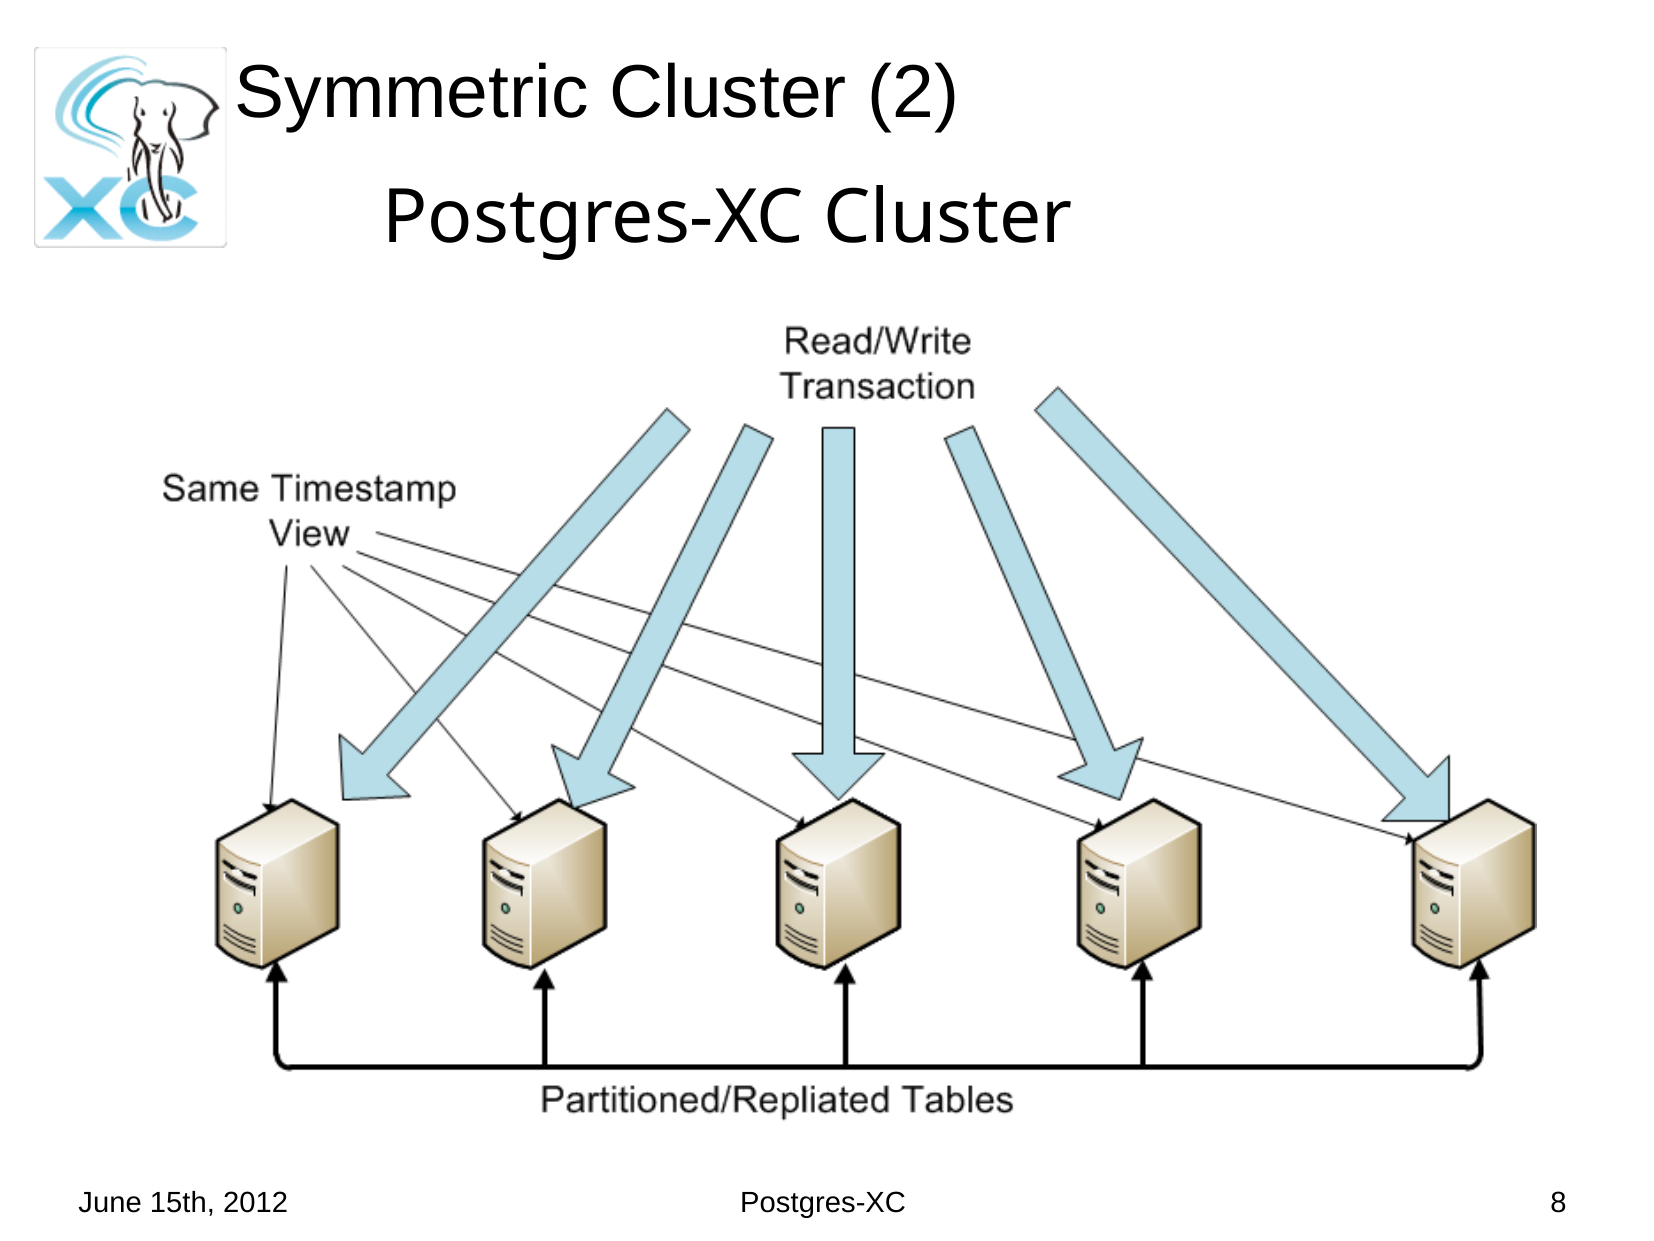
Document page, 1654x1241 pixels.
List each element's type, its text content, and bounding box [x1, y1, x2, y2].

picture [162, 314, 1537, 1125]
picture [34, 47, 227, 248]
title Symmetric Cluster (2) Postgres-XC Cluster [234, 21, 1599, 268]
